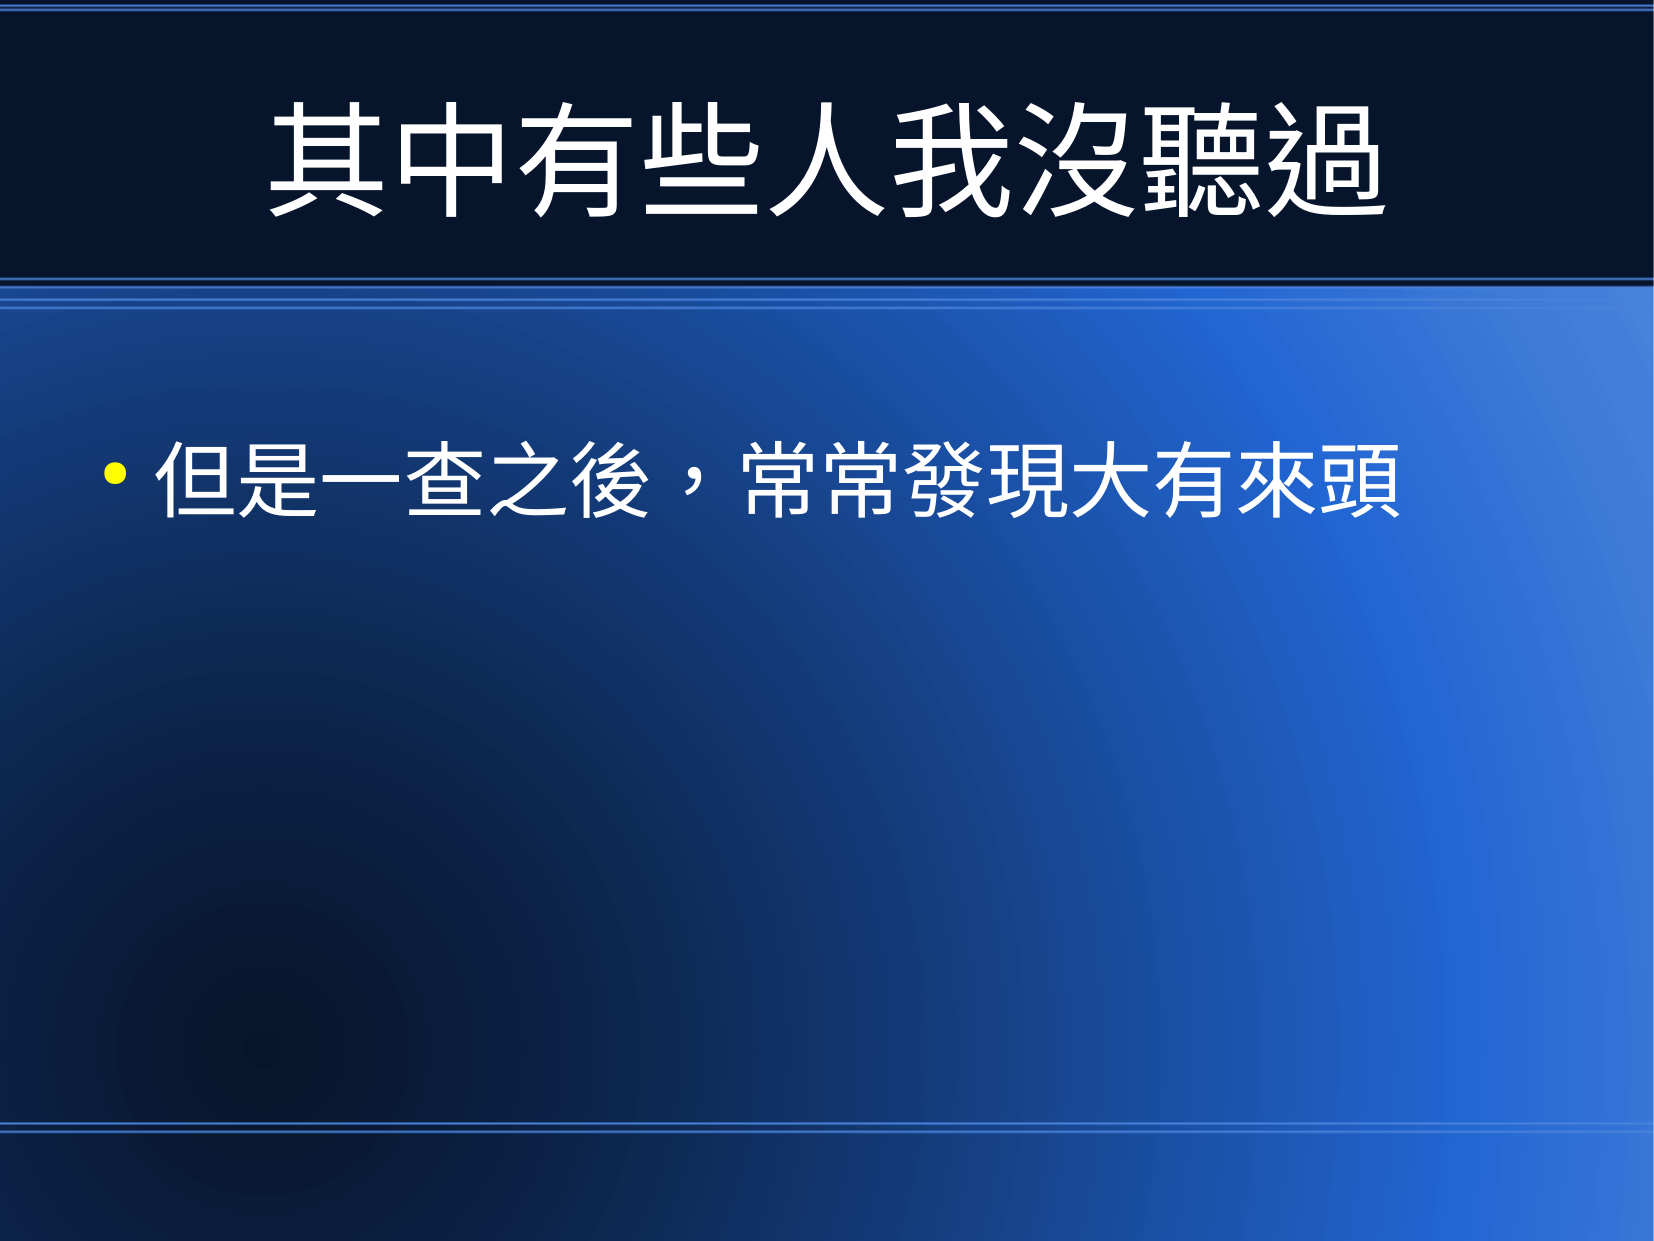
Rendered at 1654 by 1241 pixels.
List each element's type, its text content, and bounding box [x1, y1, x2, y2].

title 其中有些人我沒聽過 [82, 49, 1571, 257]
list 但是一查之後，常常發現大有來頭 [82, 355, 1571, 1241]
picture [0, 0, 1654, 1241]
